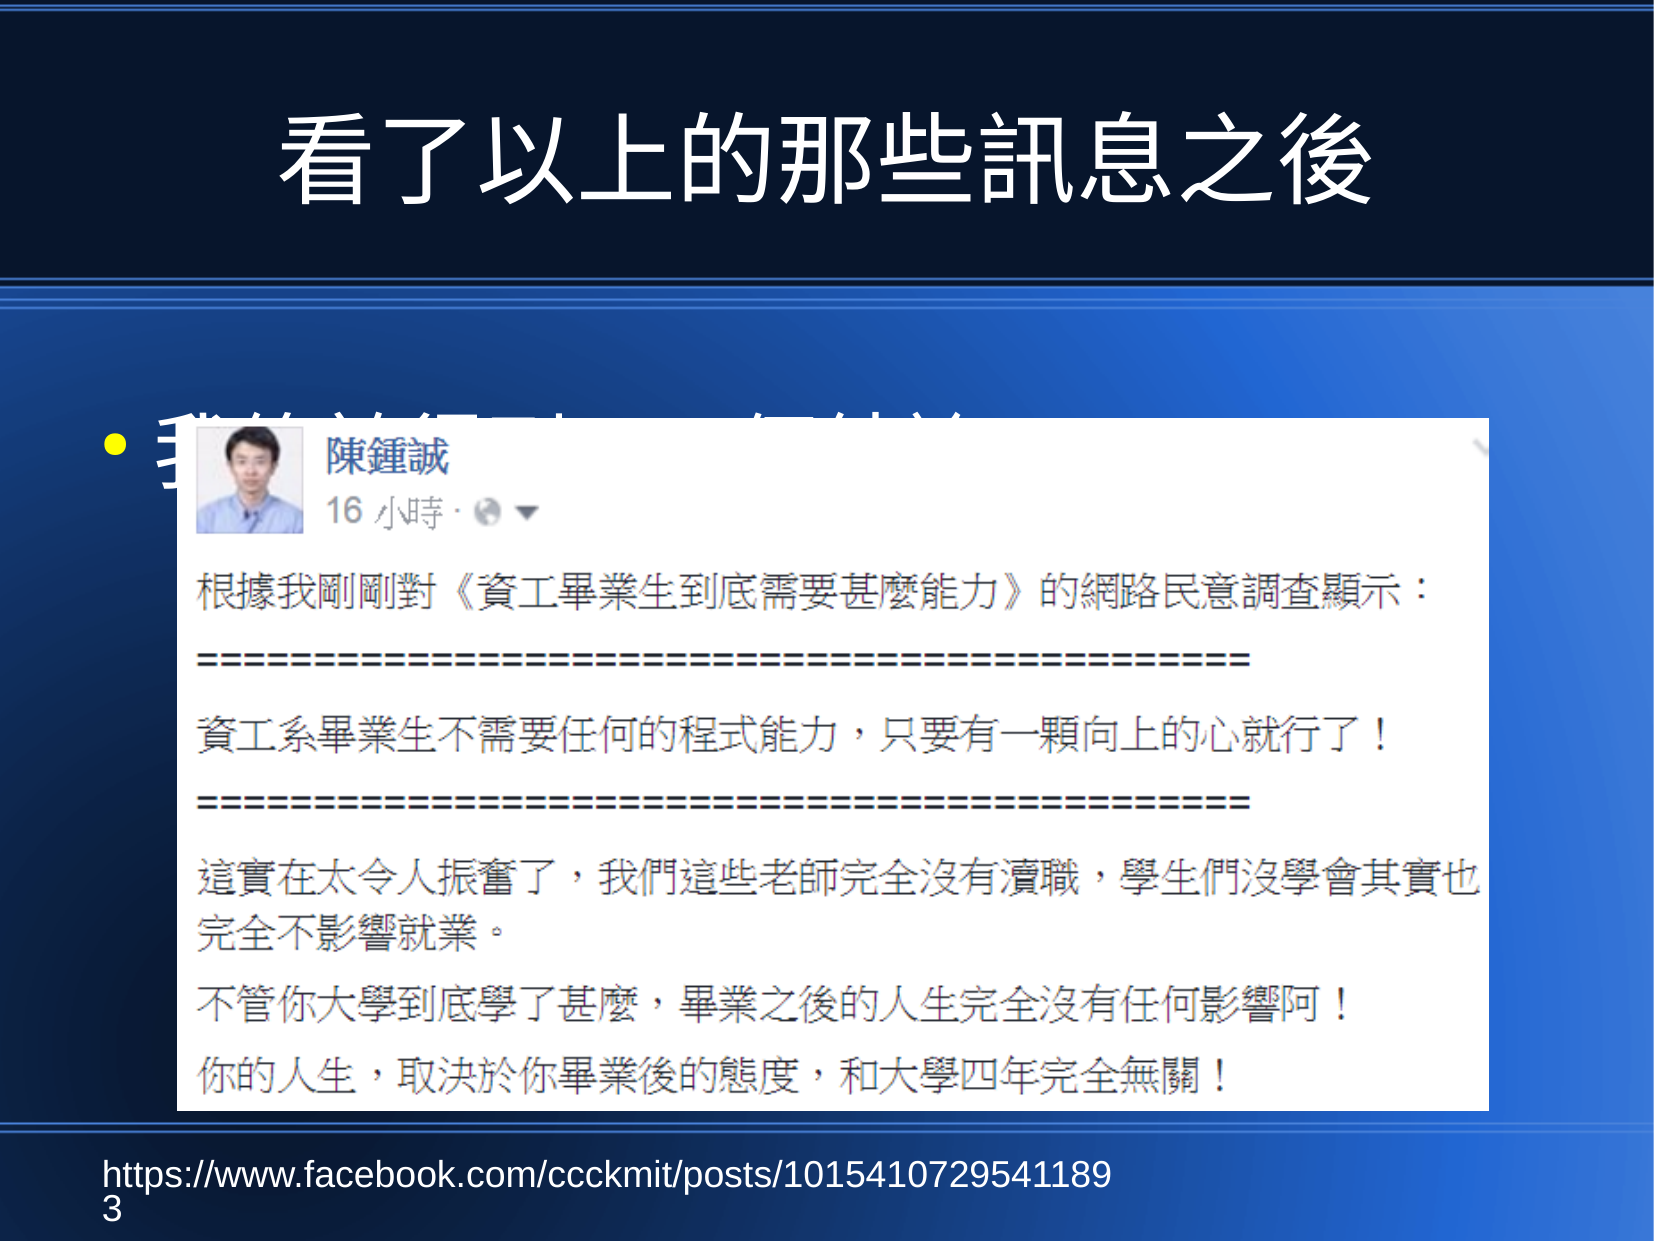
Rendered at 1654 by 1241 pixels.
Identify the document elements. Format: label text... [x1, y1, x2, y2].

picture [177, 418, 1489, 1111]
picture [0, 0, 1654, 1241]
text_box https://www.facebook.com/ccckmit/posts/10154107295411893 [87, 1145, 1146, 1241]
title 看了以上的那些訊息之後 [82, 49, 1571, 257]
list 我終於得到了一個結論！ [82, 325, 1571, 1241]
